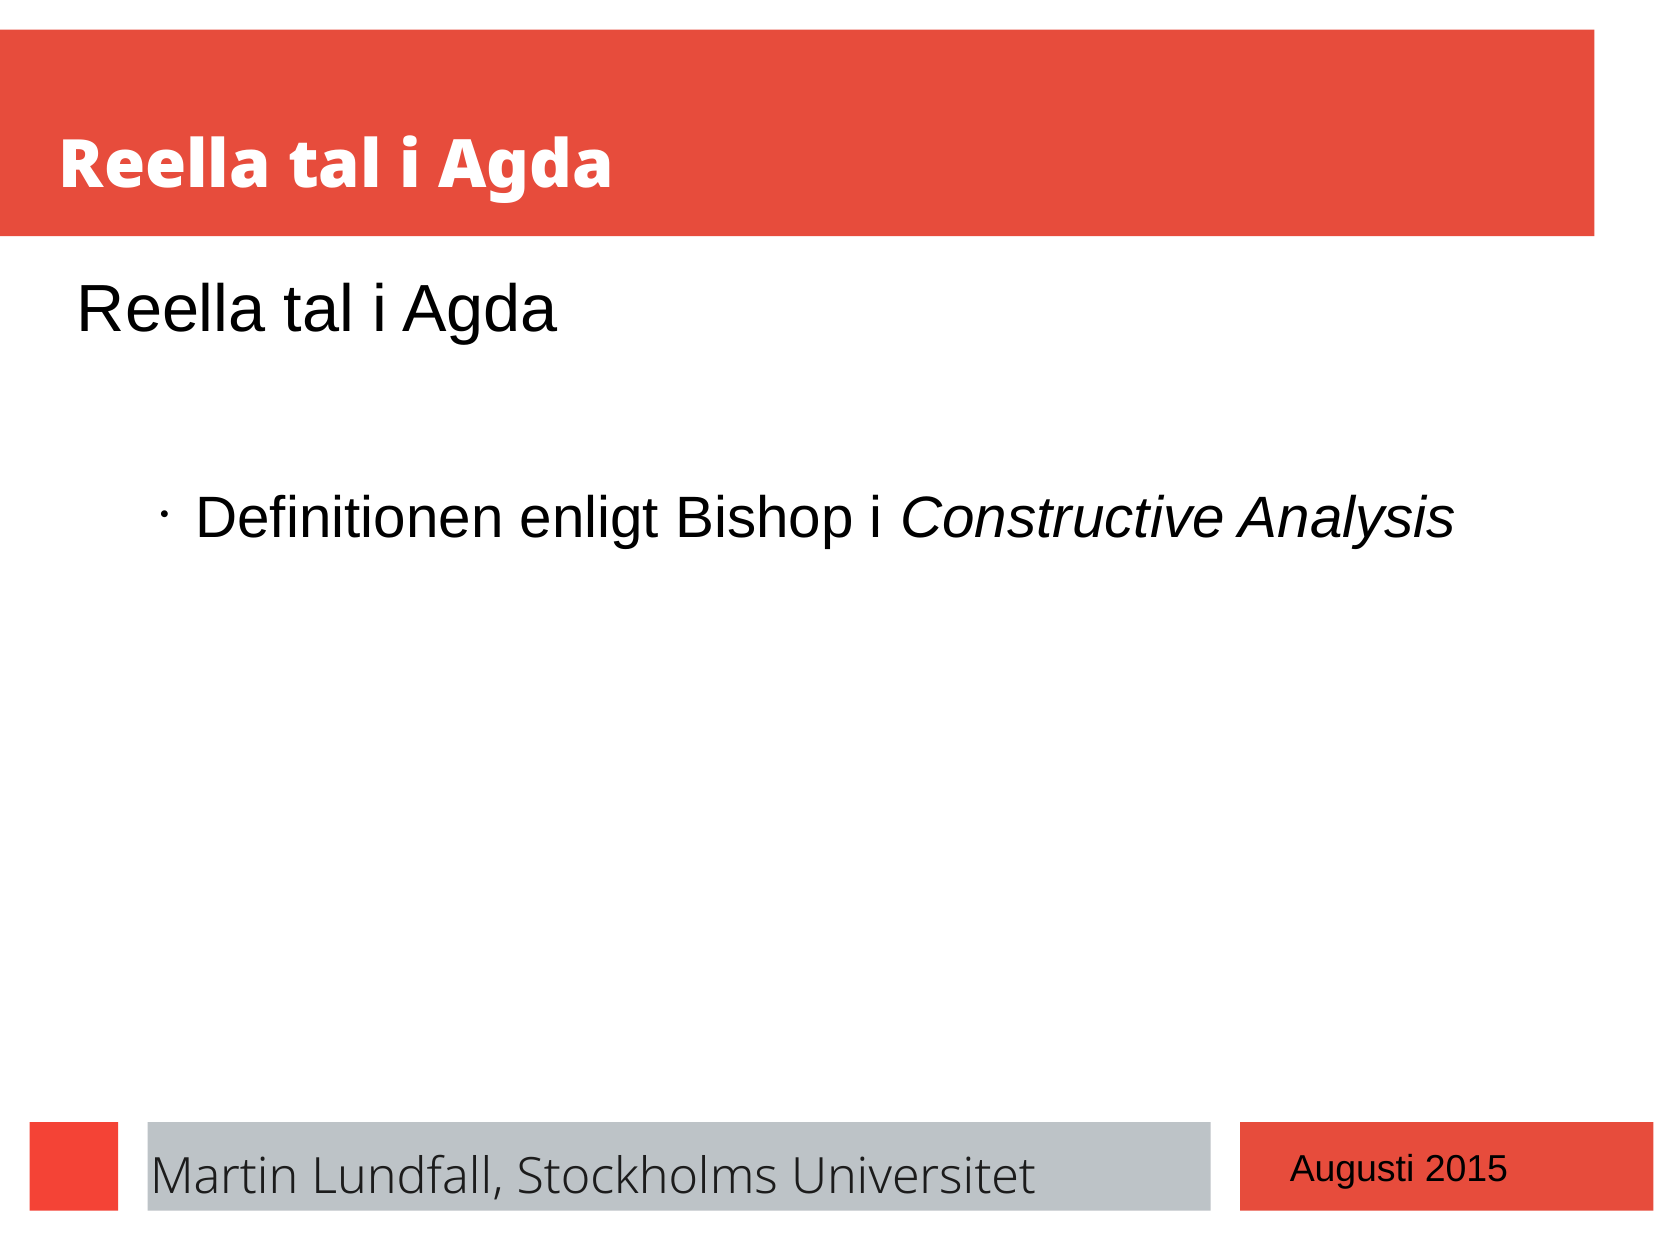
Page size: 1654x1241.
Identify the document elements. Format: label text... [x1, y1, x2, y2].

text_box Augusti 2015 [1275, 1140, 1523, 1197]
text_box Definitionen enligt Bishop i Constructive Analysis [145, 412, 1472, 554]
title Reella tal i Agda [59, 59, 1595, 207]
text_box Reella tal i Agda [62, 263, 575, 354]
subtitle Martin Lundfall, Stockholms Universitet [150, 1140, 1276, 1201]
